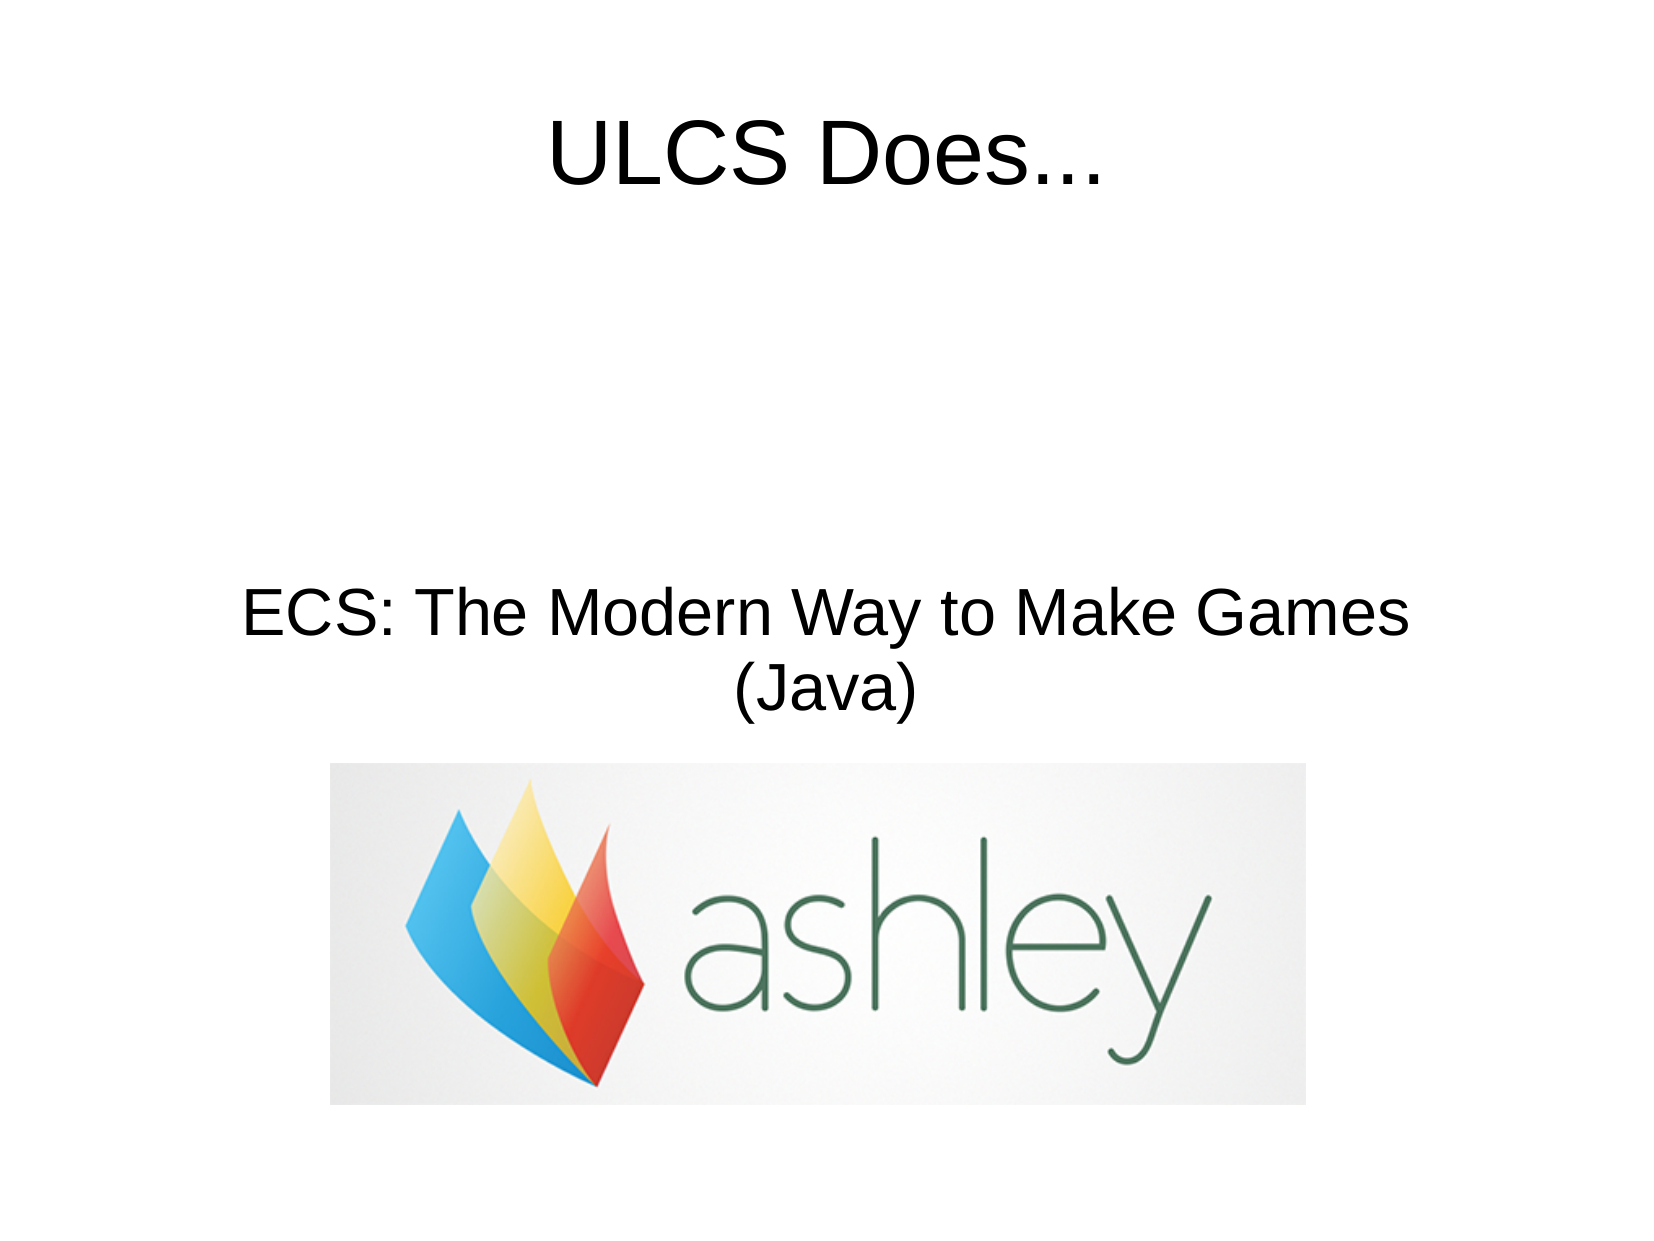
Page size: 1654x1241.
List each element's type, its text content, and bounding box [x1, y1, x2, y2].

picture [330, 763, 1306, 1105]
title ULCS Does... [82, 49, 1571, 257]
subtitle ECS: The Modern Way to Make Games (Java) [82, 290, 1571, 1010]
